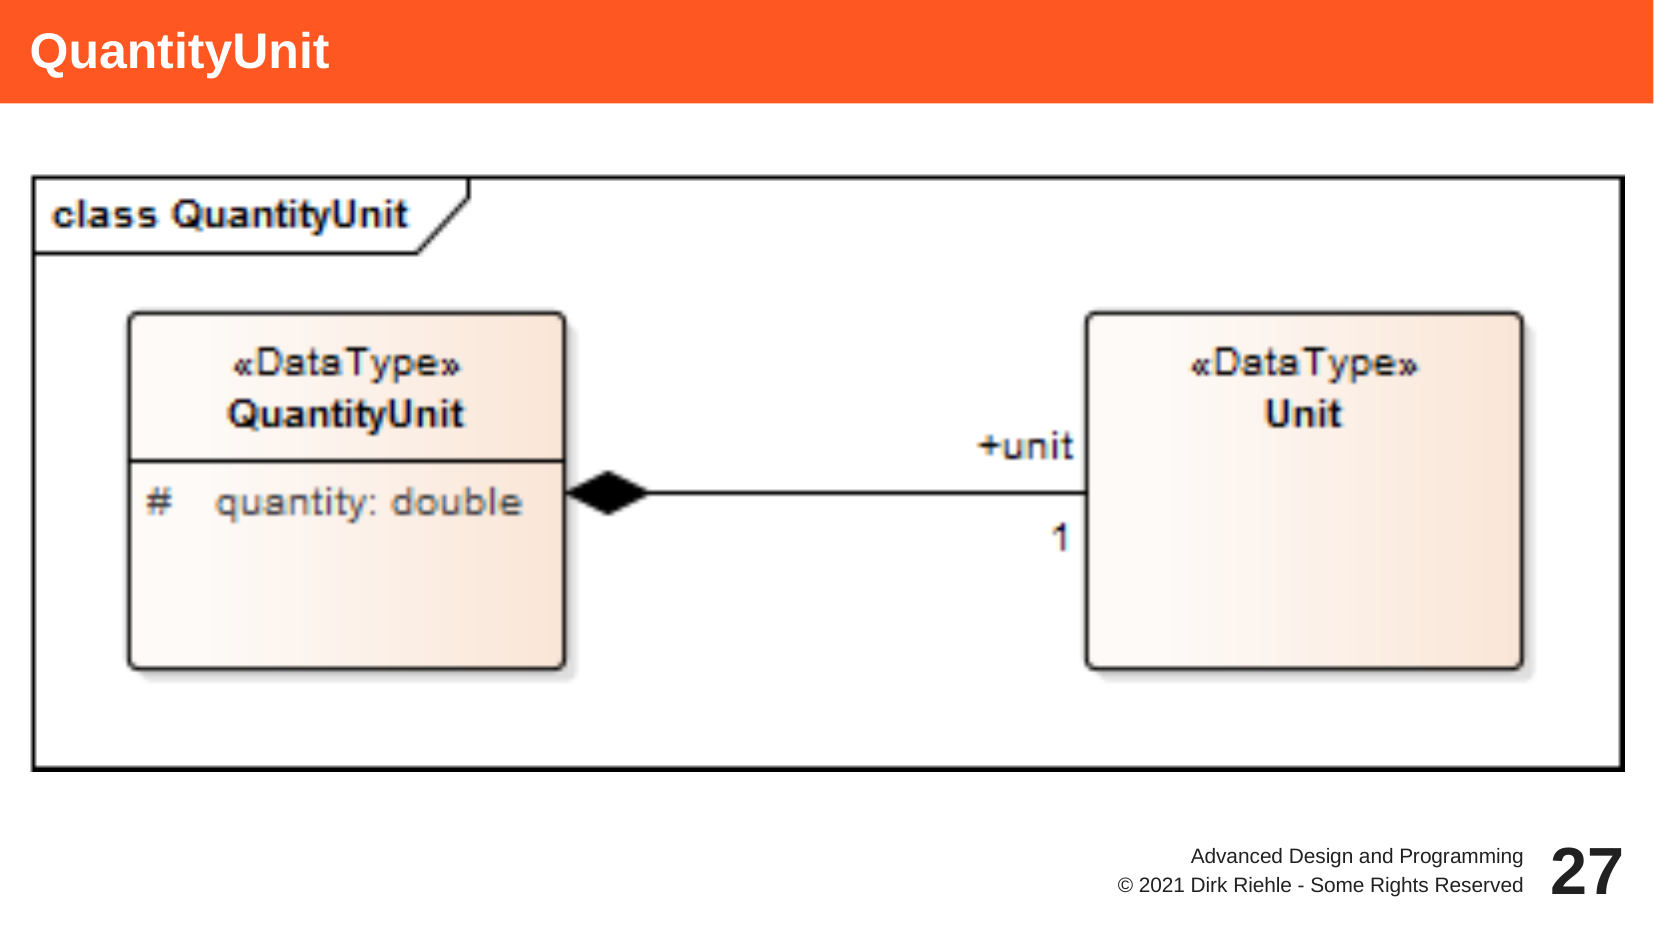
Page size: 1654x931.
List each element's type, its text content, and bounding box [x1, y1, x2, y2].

picture [29, 173, 1625, 772]
title QuantityUnit [0, 0, 1654, 104]
